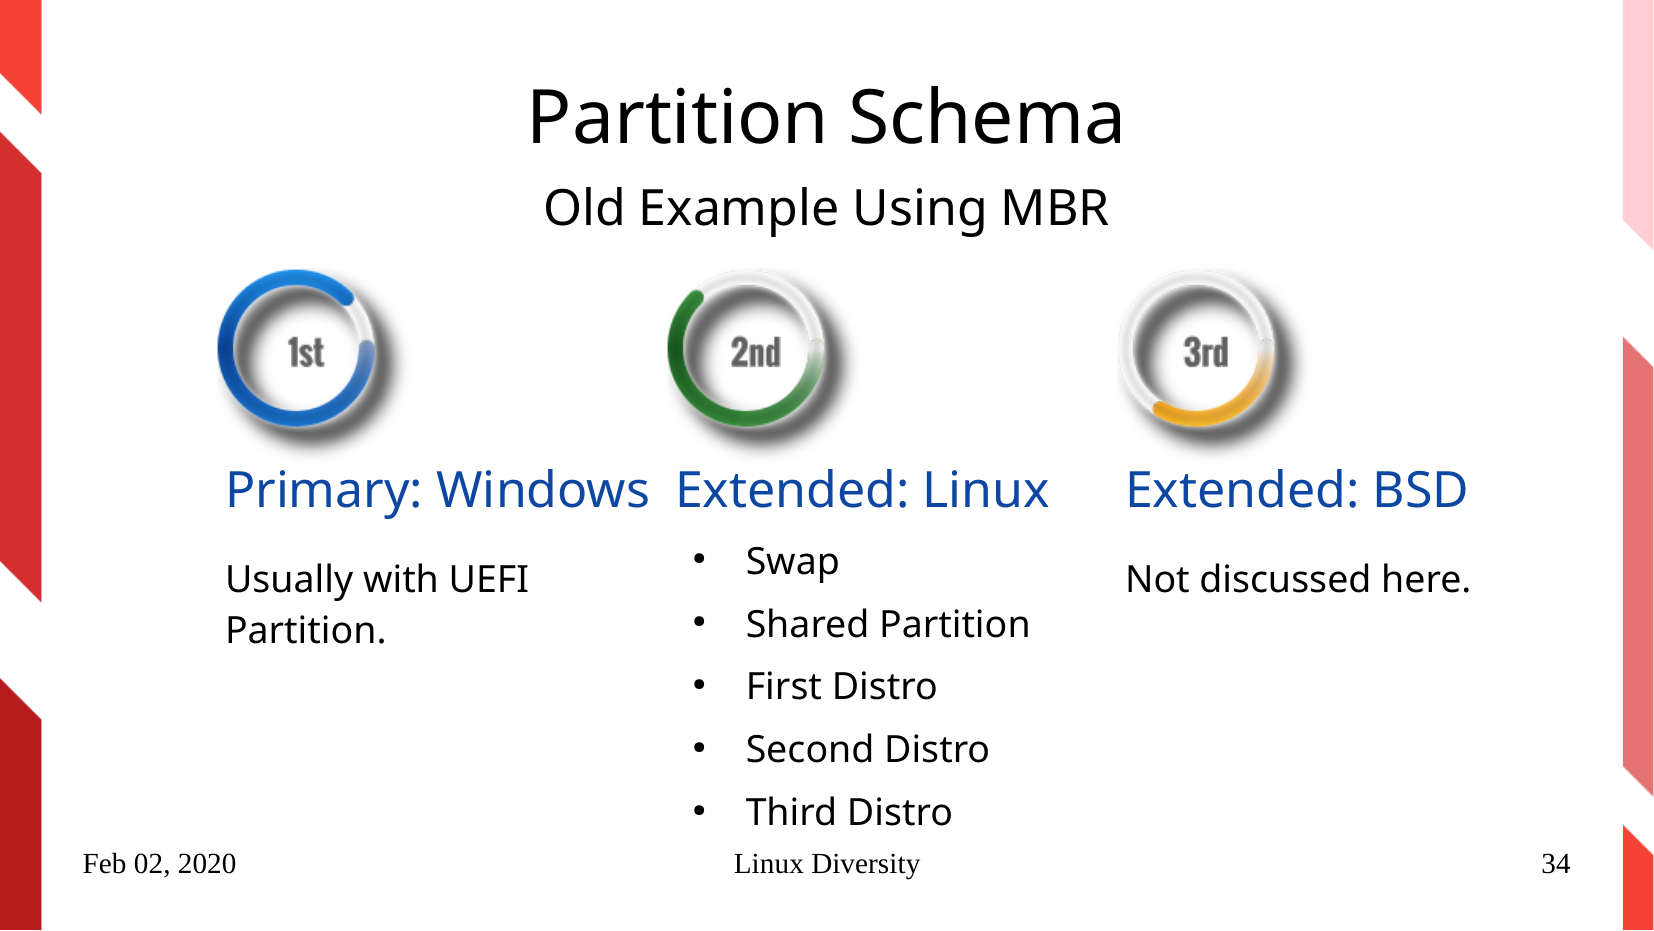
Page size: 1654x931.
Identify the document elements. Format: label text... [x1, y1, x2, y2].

text_box Old Example Using MBR [82, 165, 1571, 271]
title Partition Schema [82, 37, 1571, 165]
picture [0, 0, 1654, 930]
list Primary: Windows Usually with UEFI Partition. [225, 454, 675, 696]
list Extended: BSD Not discussed here. [1125, 454, 1576, 696]
list Extended: Linux Swap Shared Partition First Distro Second Distro Third Distro [675, 454, 1126, 931]
